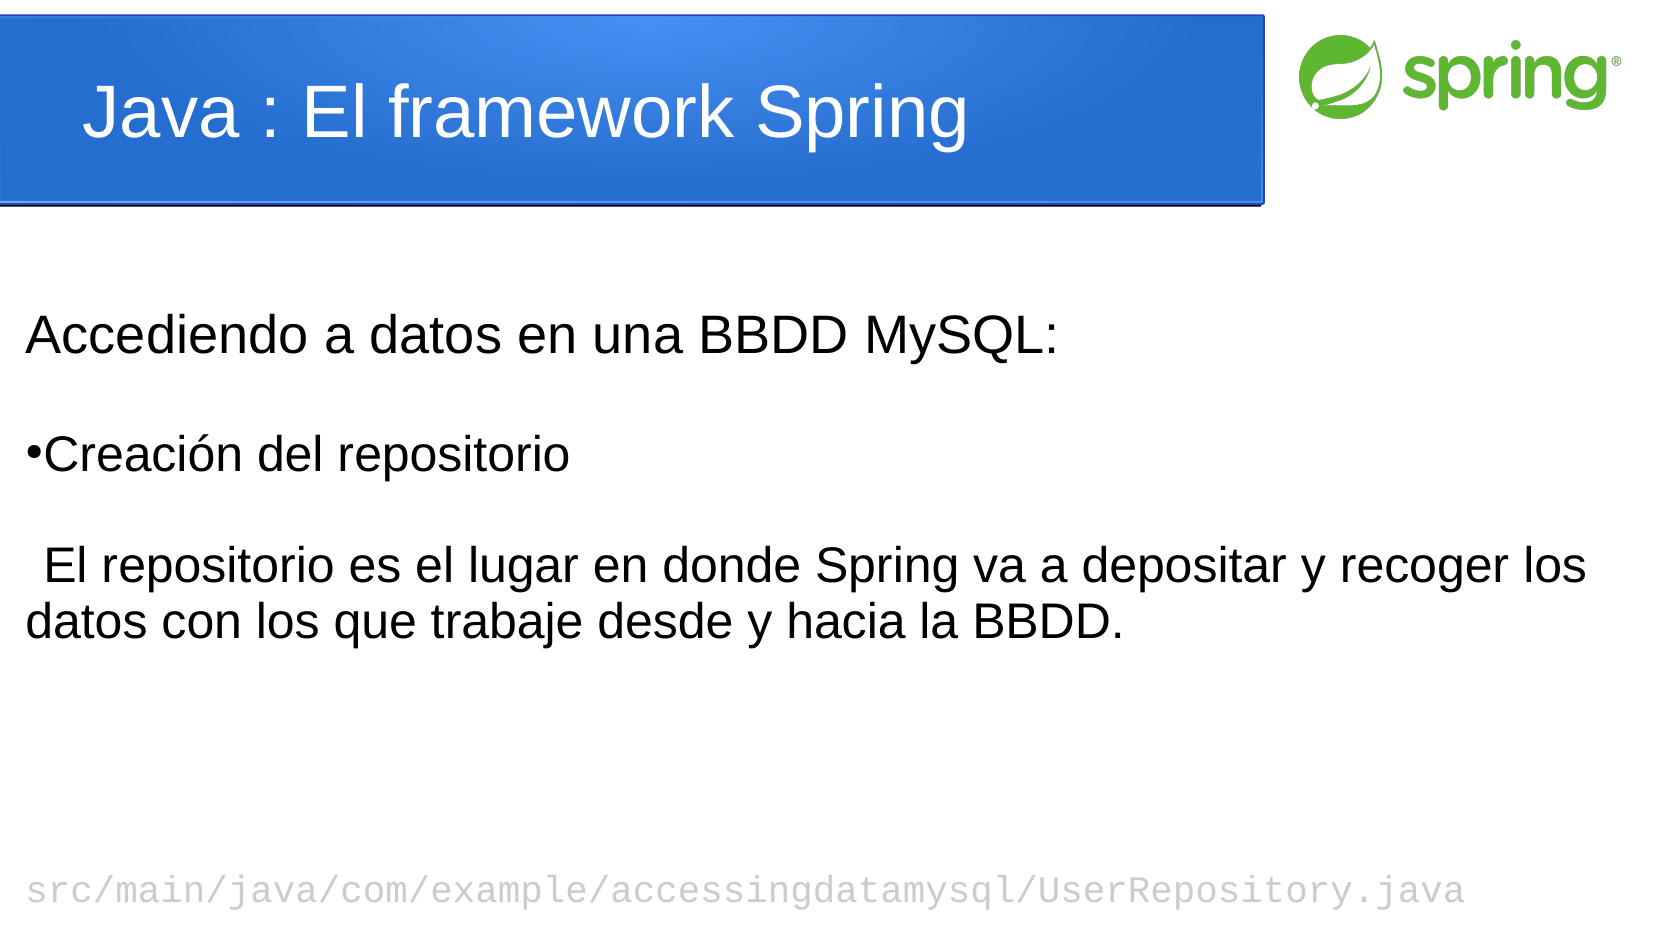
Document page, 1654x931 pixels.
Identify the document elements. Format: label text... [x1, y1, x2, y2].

subtitle Accediendo a datos en una BBDD MySQL: Creación del repositorio El repositorio es el lugar en donde Spring va a depositar y recoger los datos con los que trabaje desde y hacia la BBDD. src/main/java/com/example/accessingdatamysql/UserRepository.java [25, 164, 1644, 931]
title Java : El framework Spring [82, 35, 1235, 164]
picture [1299, 35, 1621, 119]
